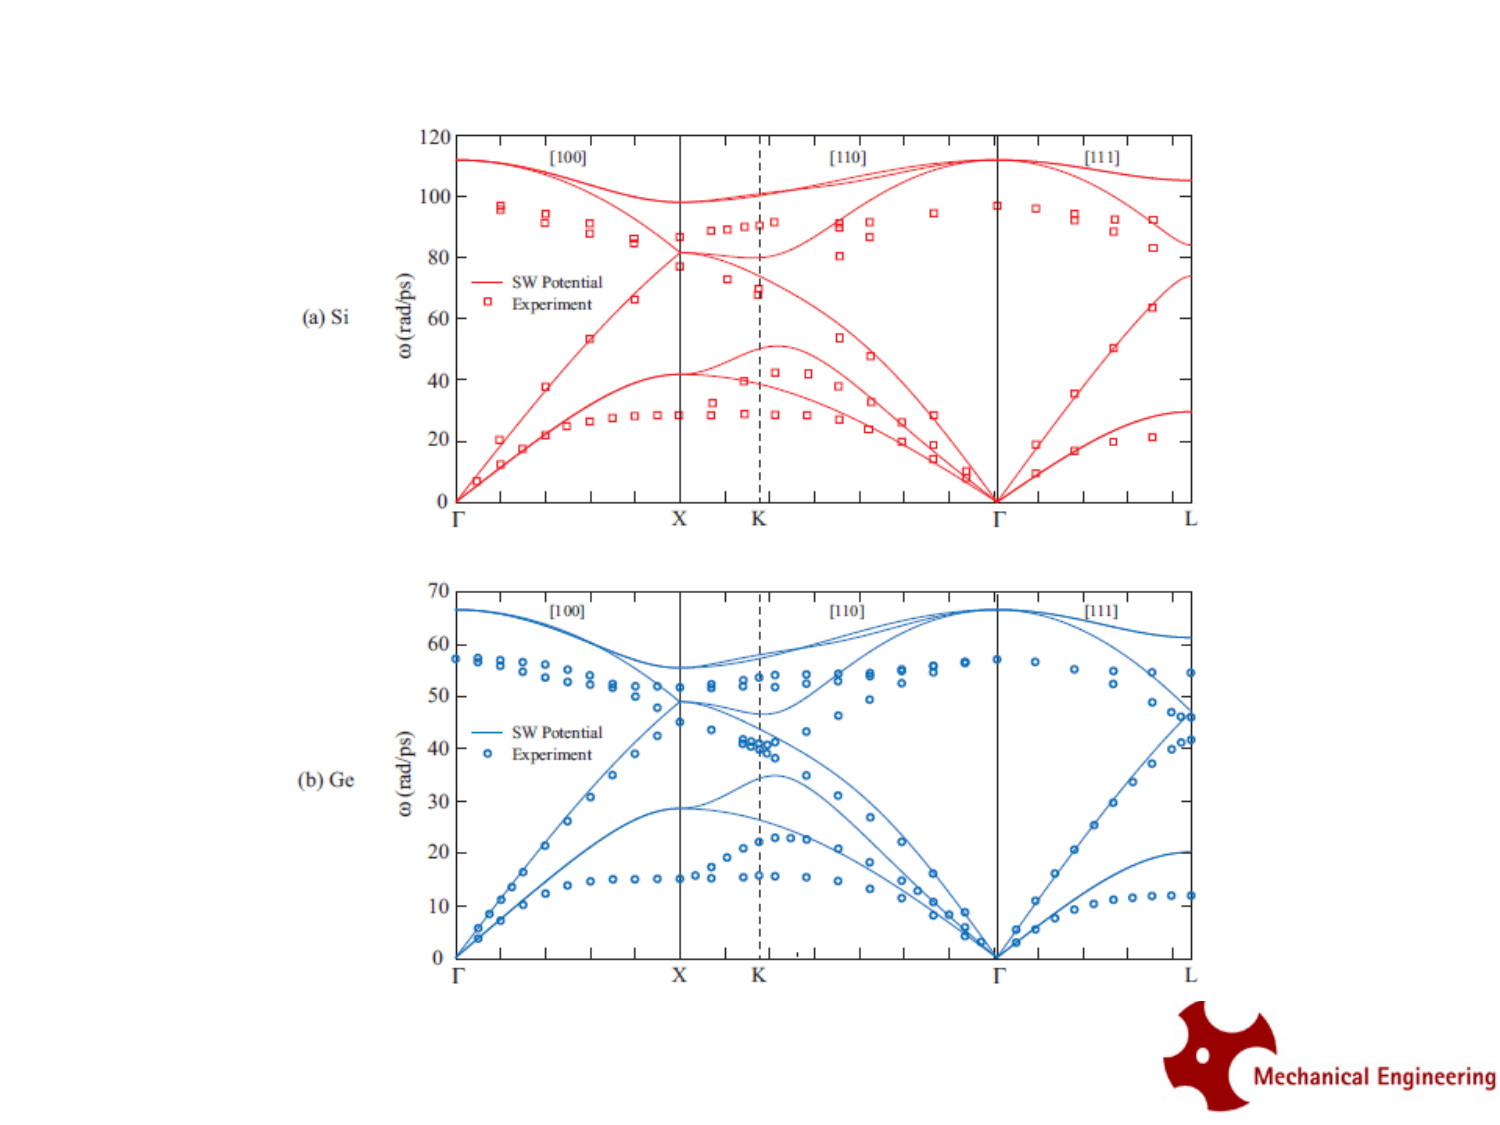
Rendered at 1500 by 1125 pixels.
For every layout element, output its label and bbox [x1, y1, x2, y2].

picture [273, 124, 1227, 1001]
